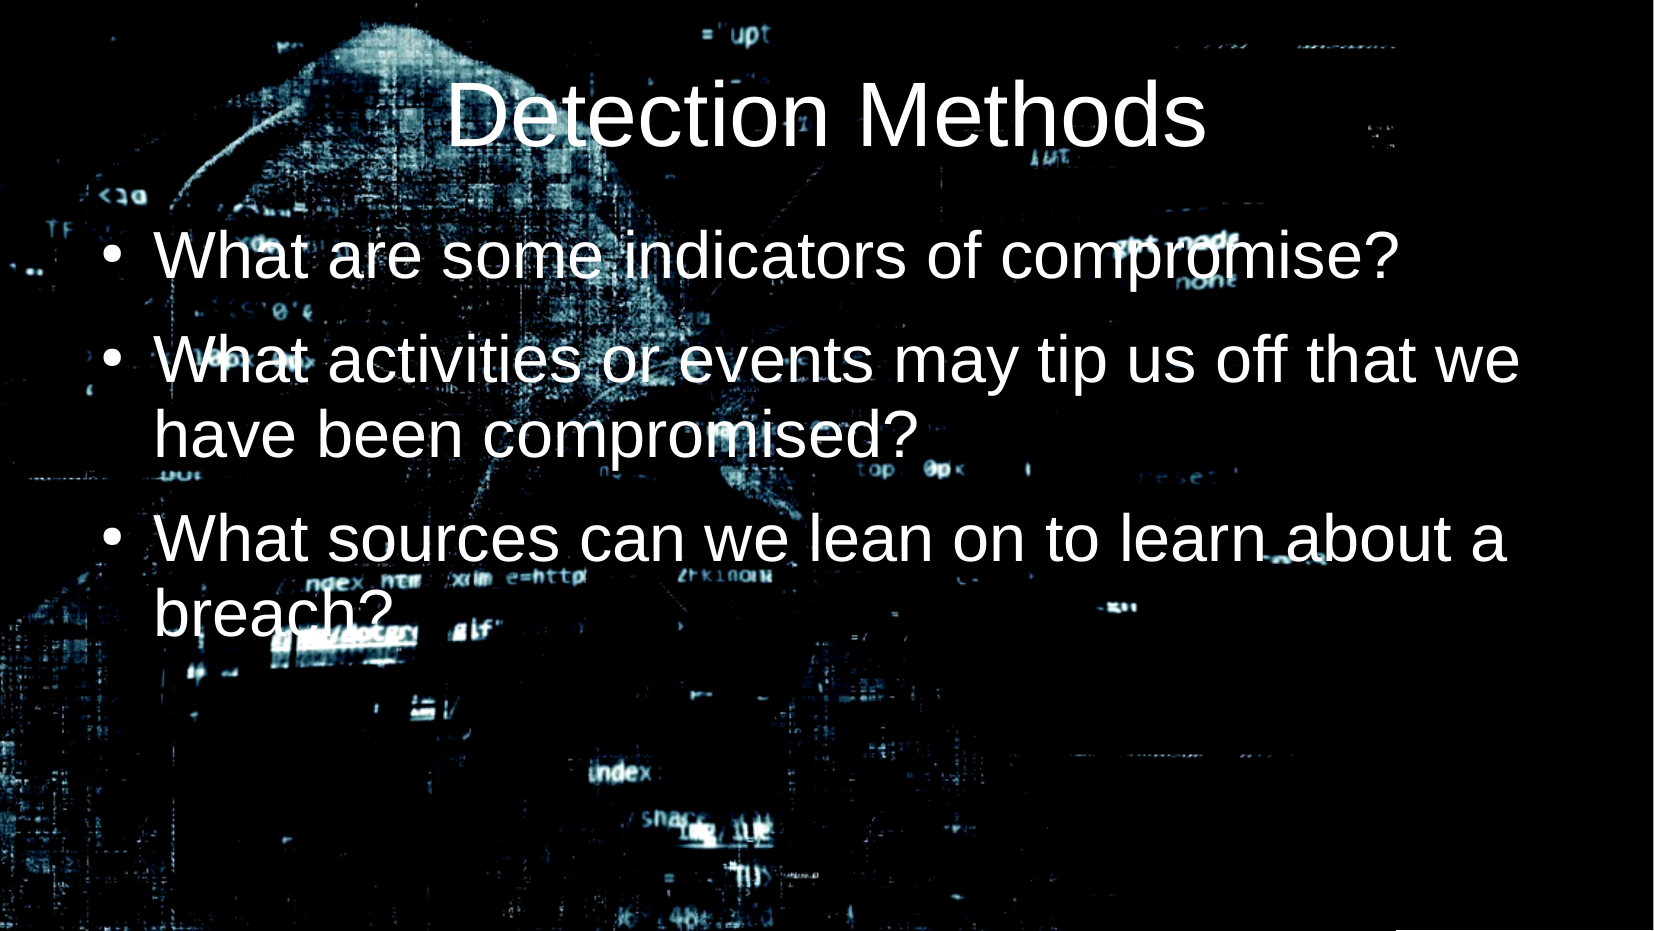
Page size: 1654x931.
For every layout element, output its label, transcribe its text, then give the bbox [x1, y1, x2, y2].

picture [0, 0, 1396, 931]
title Detection Methods [82, 37, 1571, 193]
list What are some indicators of compromise? What activities or events may tip us off that we have been compromised? What sources can we lean on to learn about a breach? [82, 217, 1571, 758]
